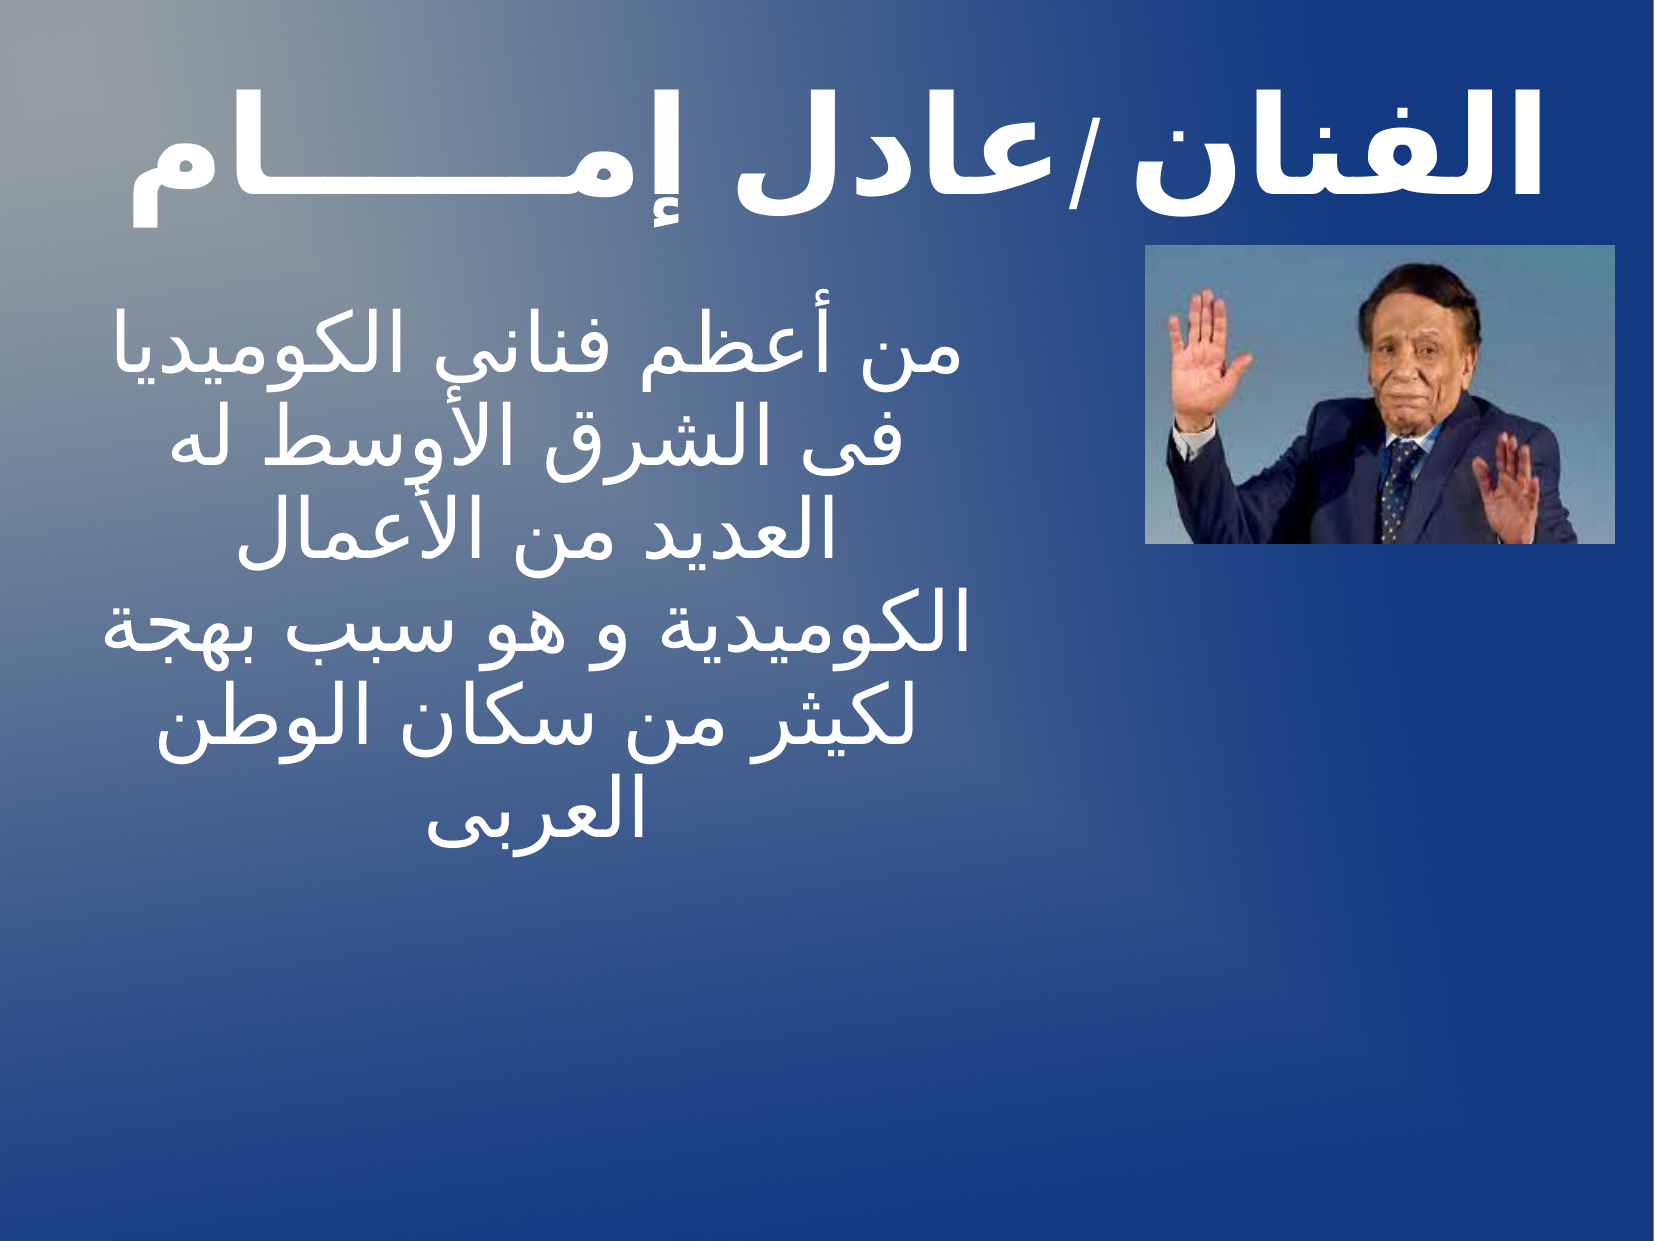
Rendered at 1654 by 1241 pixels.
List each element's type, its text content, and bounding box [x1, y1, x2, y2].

title الفنان /عادل إمــــــام [94, 47, 1583, 255]
title من أعظم فنانى الكوميديا فى الشرق الأوسط له العديد من الأعمال الكوميدية و هو سبب بهجة لكيثر من سكان الوطن العربى [82, 254, 993, 898]
picture [0, 0, 1654, 1241]
